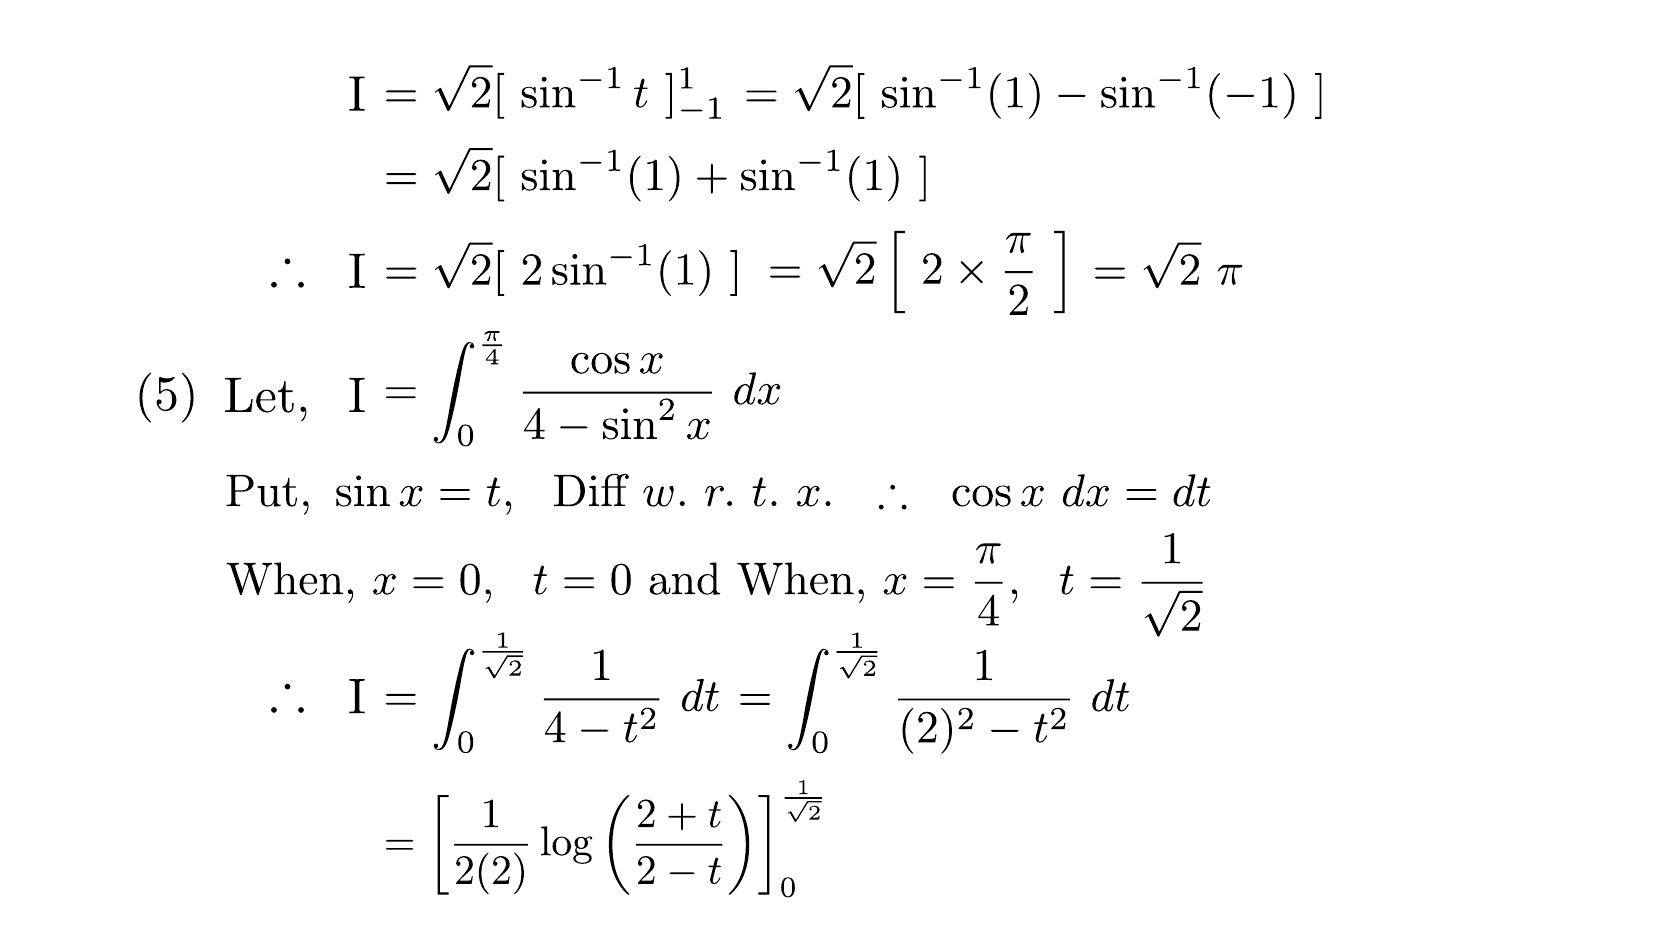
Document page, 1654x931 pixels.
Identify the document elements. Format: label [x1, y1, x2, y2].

text_box [226, 473, 1211, 515]
text_box [385, 780, 822, 898]
text_box [1094, 242, 1243, 289]
text_box [349, 76, 365, 111]
text_box [226, 532, 1203, 754]
subtitle [59, 35, 1607, 898]
text_box [385, 242, 737, 296]
text_box [349, 377, 365, 413]
text_box [385, 331, 781, 447]
text_box [385, 148, 926, 202]
text_box [769, 230, 1065, 315]
text_box [385, 65, 722, 119]
text_box [271, 258, 304, 288]
text_box [225, 377, 307, 422]
text_box [271, 683, 304, 713]
text_box [137, 372, 194, 423]
text_box [349, 253, 365, 288]
text_box [349, 679, 365, 714]
text_box [745, 65, 1322, 119]
